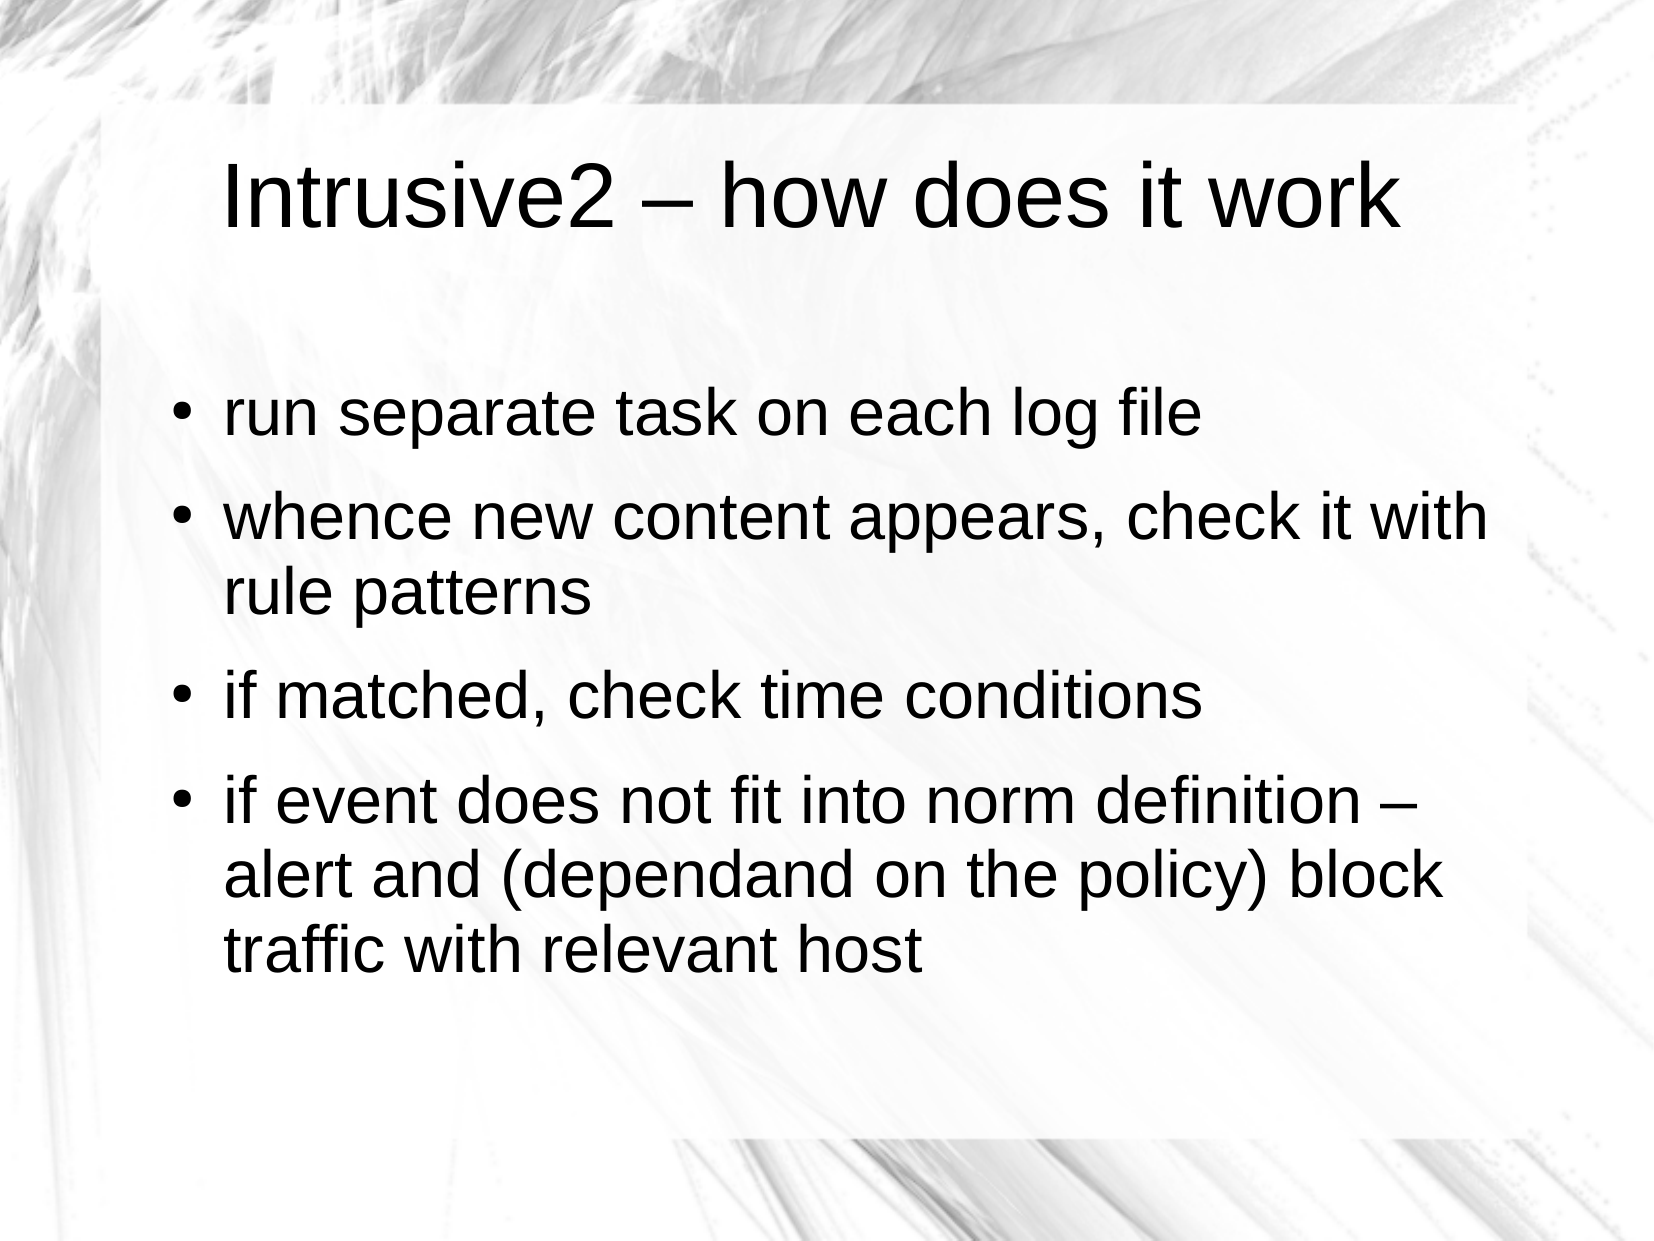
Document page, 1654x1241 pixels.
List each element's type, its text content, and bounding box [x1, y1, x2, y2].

picture [0, 0, 1654, 1241]
title Intrusive2 – how does it work [118, 112, 1506, 281]
list run separate task on each log file whence new content appears, check it with rule patterns if matched, check time conditions if event does not fit into norm definition – alert and (dependand on the policy) block traffic with relevant host [152, 375, 1534, 1127]
